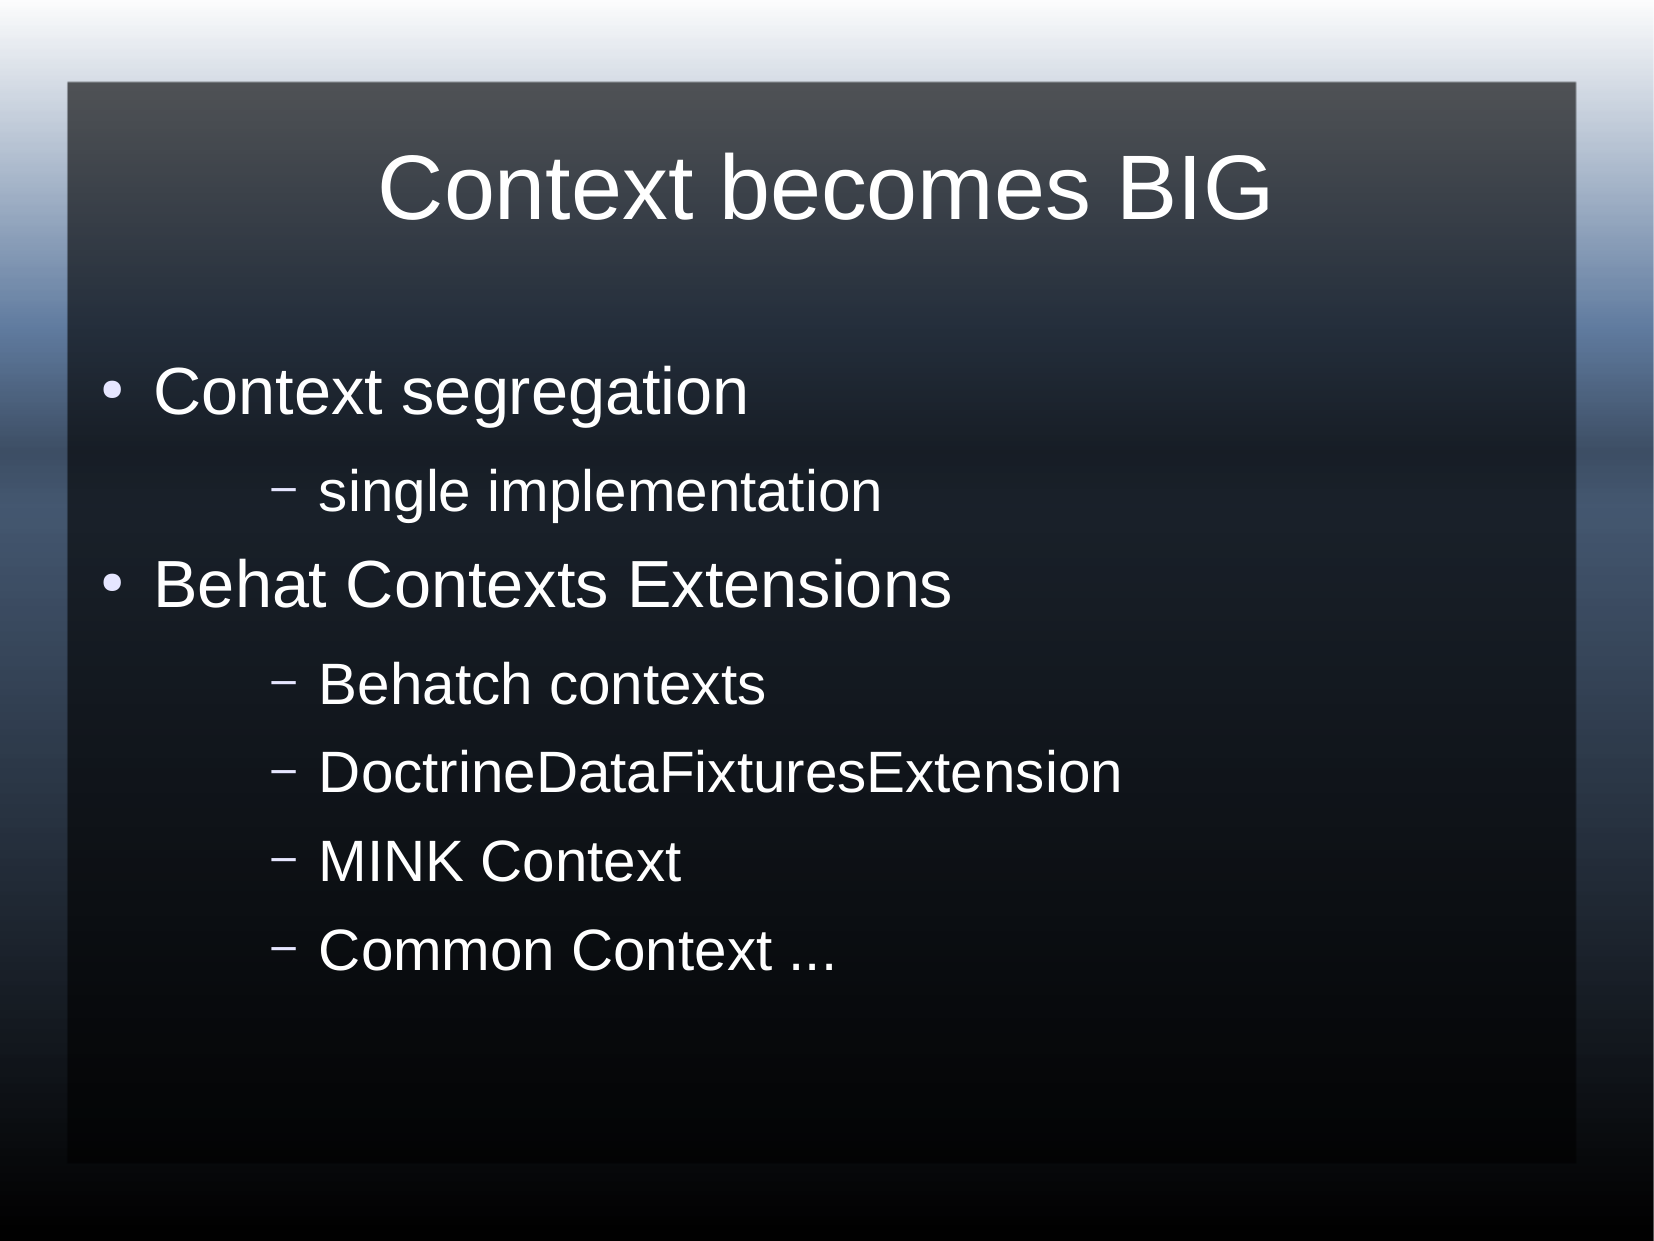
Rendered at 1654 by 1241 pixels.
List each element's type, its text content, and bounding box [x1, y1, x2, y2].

picture [0, 0, 1654, 1241]
title Context becomes BIG [82, 84, 1571, 292]
list Context segregation single implementation Behat Contexts Extensions Behatch contexts DoctrineDataFixturesExtension MINK Context Common Context ... [82, 354, 1571, 1072]
